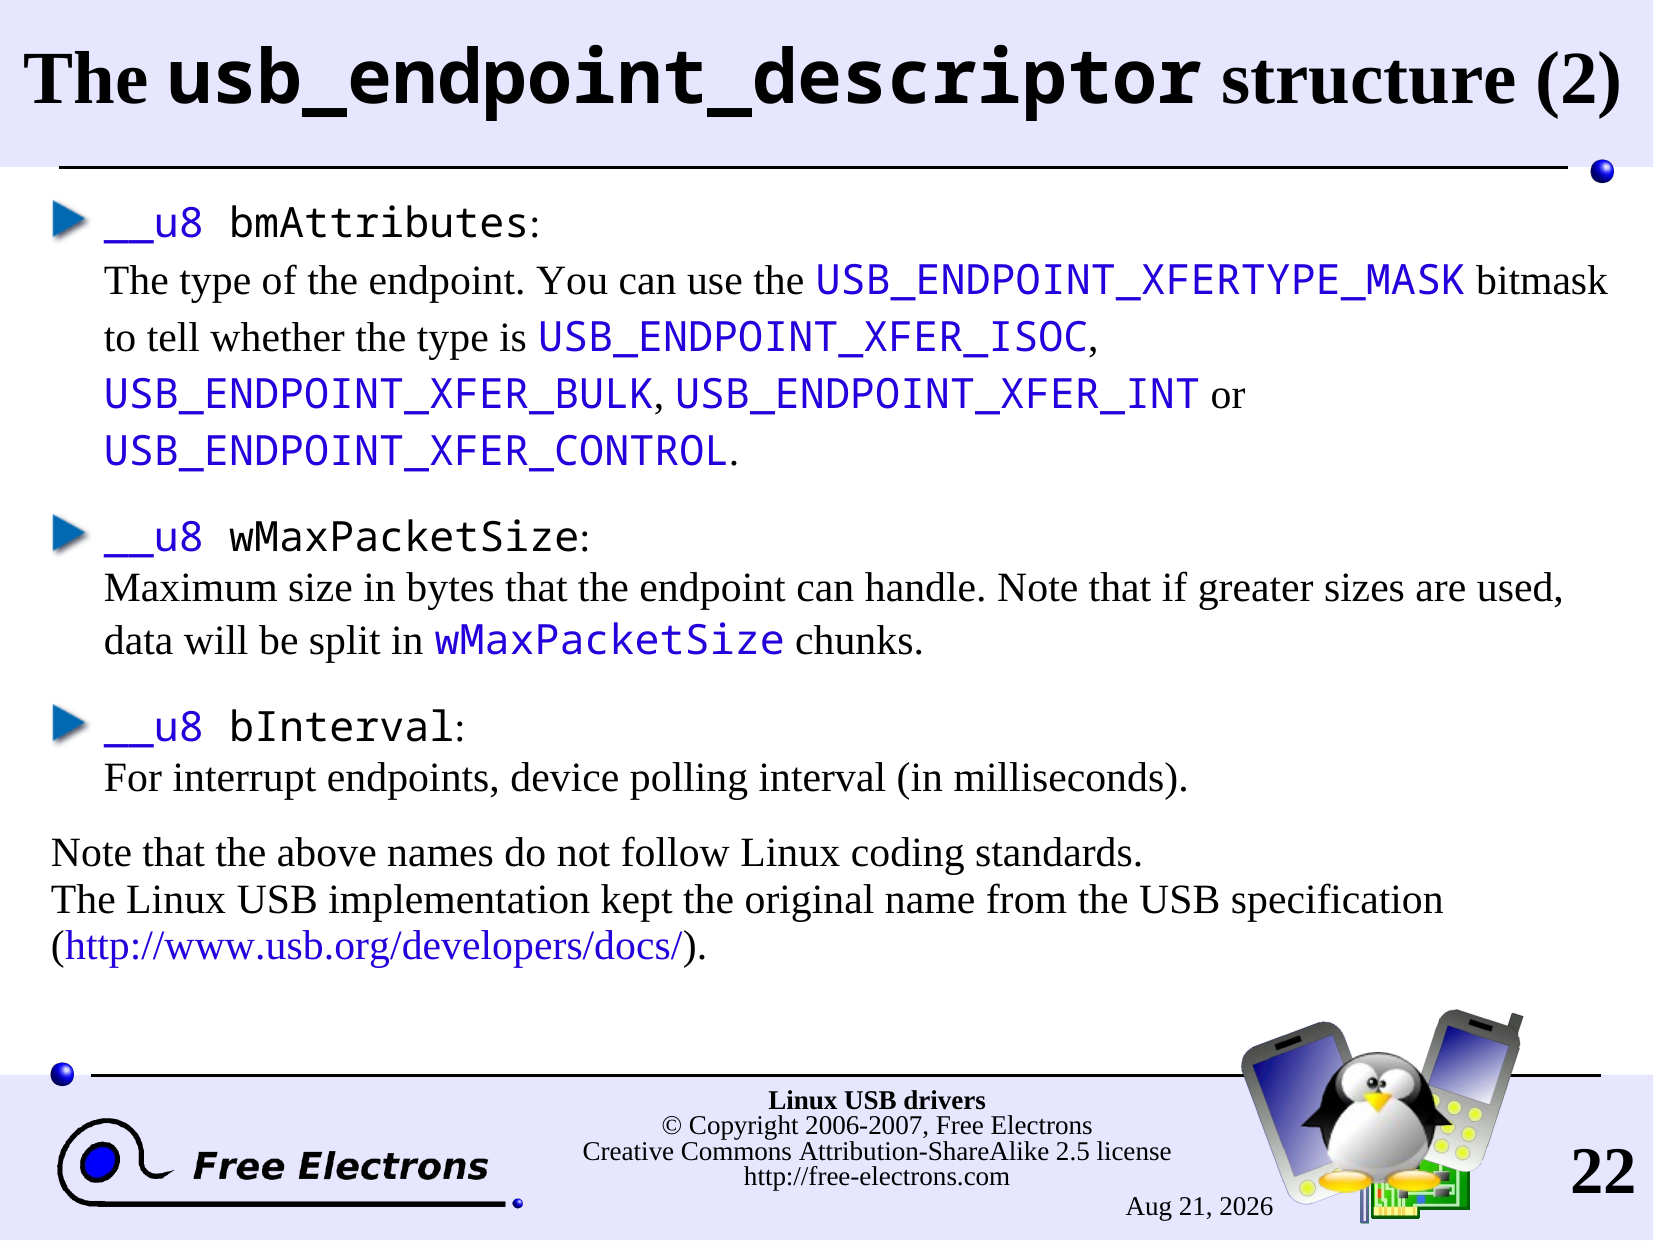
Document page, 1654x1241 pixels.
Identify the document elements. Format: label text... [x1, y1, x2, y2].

picture [50, 1107, 527, 1216]
picture [1225, 1043, 1529, 1241]
title The usb_endpoint_descriptor structure (2) [20, 25, 1628, 124]
list __u8 bmAttributes: The type of the endpoint. You can use the USB_ENDPOINT_XFERTYPE_MASK bitmask to tell whether the type is USB_ENDPOINT_XFER_ISOC, USB_ENDPOINT_XFER_BULK, USB_ENDPOINT_XFER_INT or USB_ENDPOINT_XFER_CONTROL. __u8 wMaxPacketSize: Maximum size in bytes that the endpoint can handle. Note that if greater sizes are used, data will be split in wMaxPacketSize chunks. __u8 bInterval: For interrupt endpoints, device polling interval (in milliseconds). Note that the above names do not follow Linux coding standards. The Linux USB implementation kept the original name from the USB specification (http://www.usb.org/developers/docs/). [33, 192, 1610, 1043]
